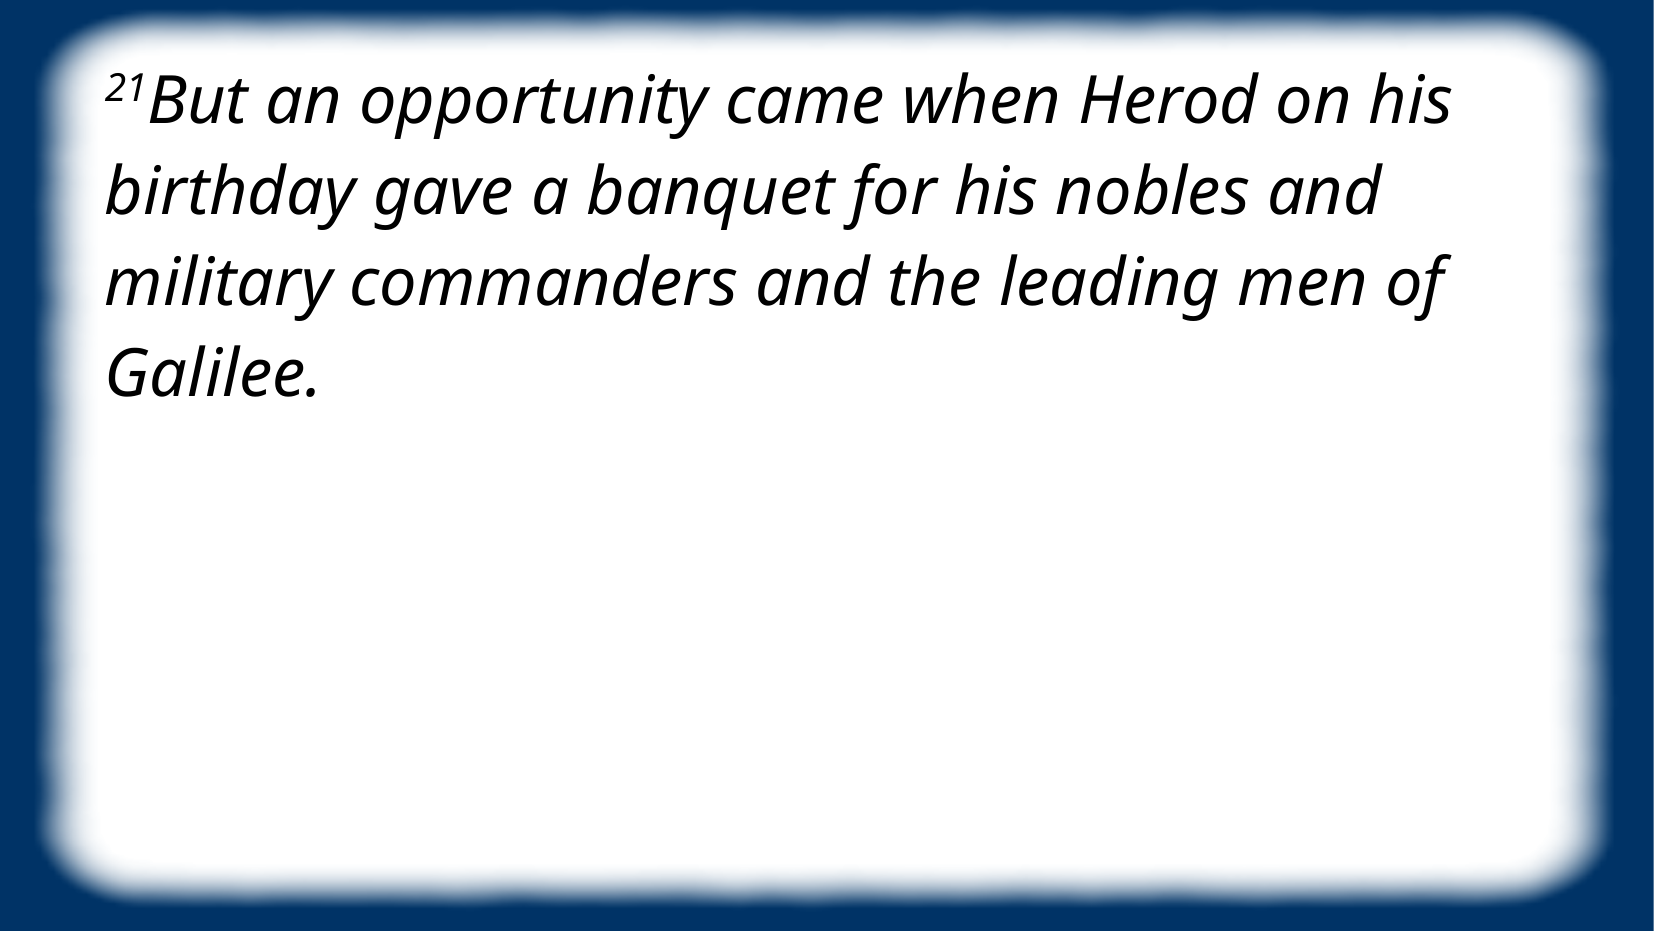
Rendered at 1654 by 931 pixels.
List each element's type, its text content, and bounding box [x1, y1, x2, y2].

text_box 21But an opportunity came when Herod on his birthday gave a banquet for his nobles and military commanders and the leading men of Galilee. [90, 45, 1546, 415]
picture [0, 0, 1654, 931]
